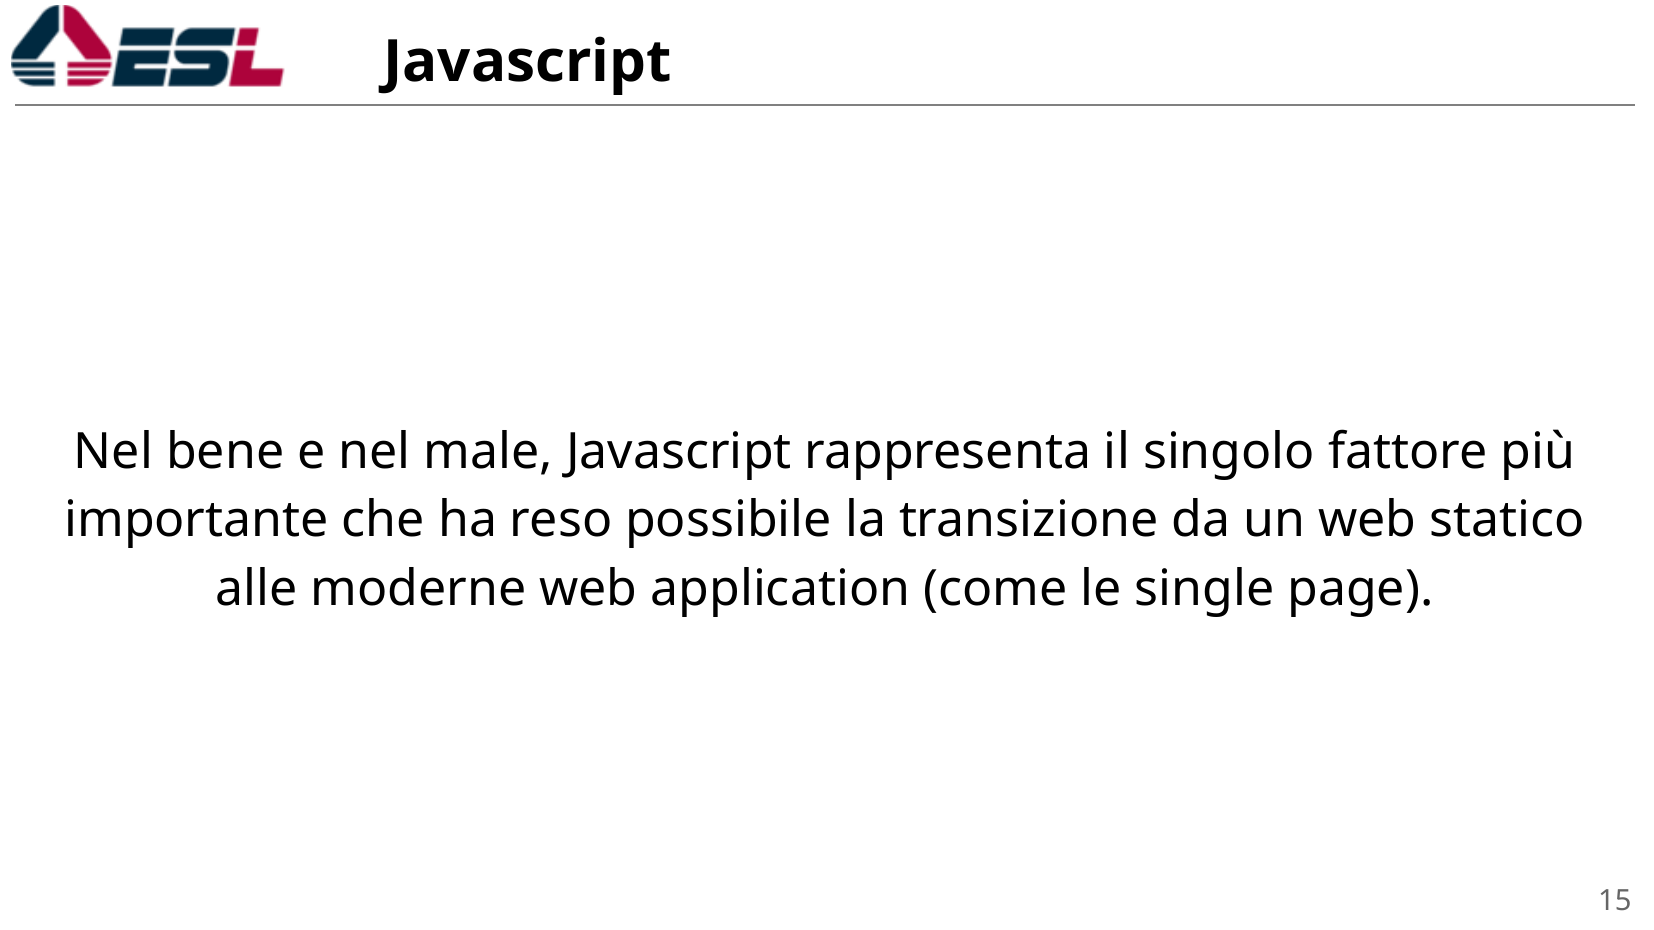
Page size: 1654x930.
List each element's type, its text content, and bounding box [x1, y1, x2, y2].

title Javascript [335, 0, 1653, 103]
list Nel bene e nel male, Javascript rappresenta il singolo fattore più importante che ha reso possibile la transizione da un web statico alle moderne web application (come le single page). [45, 134, 1606, 901]
picture [11, 5, 288, 90]
